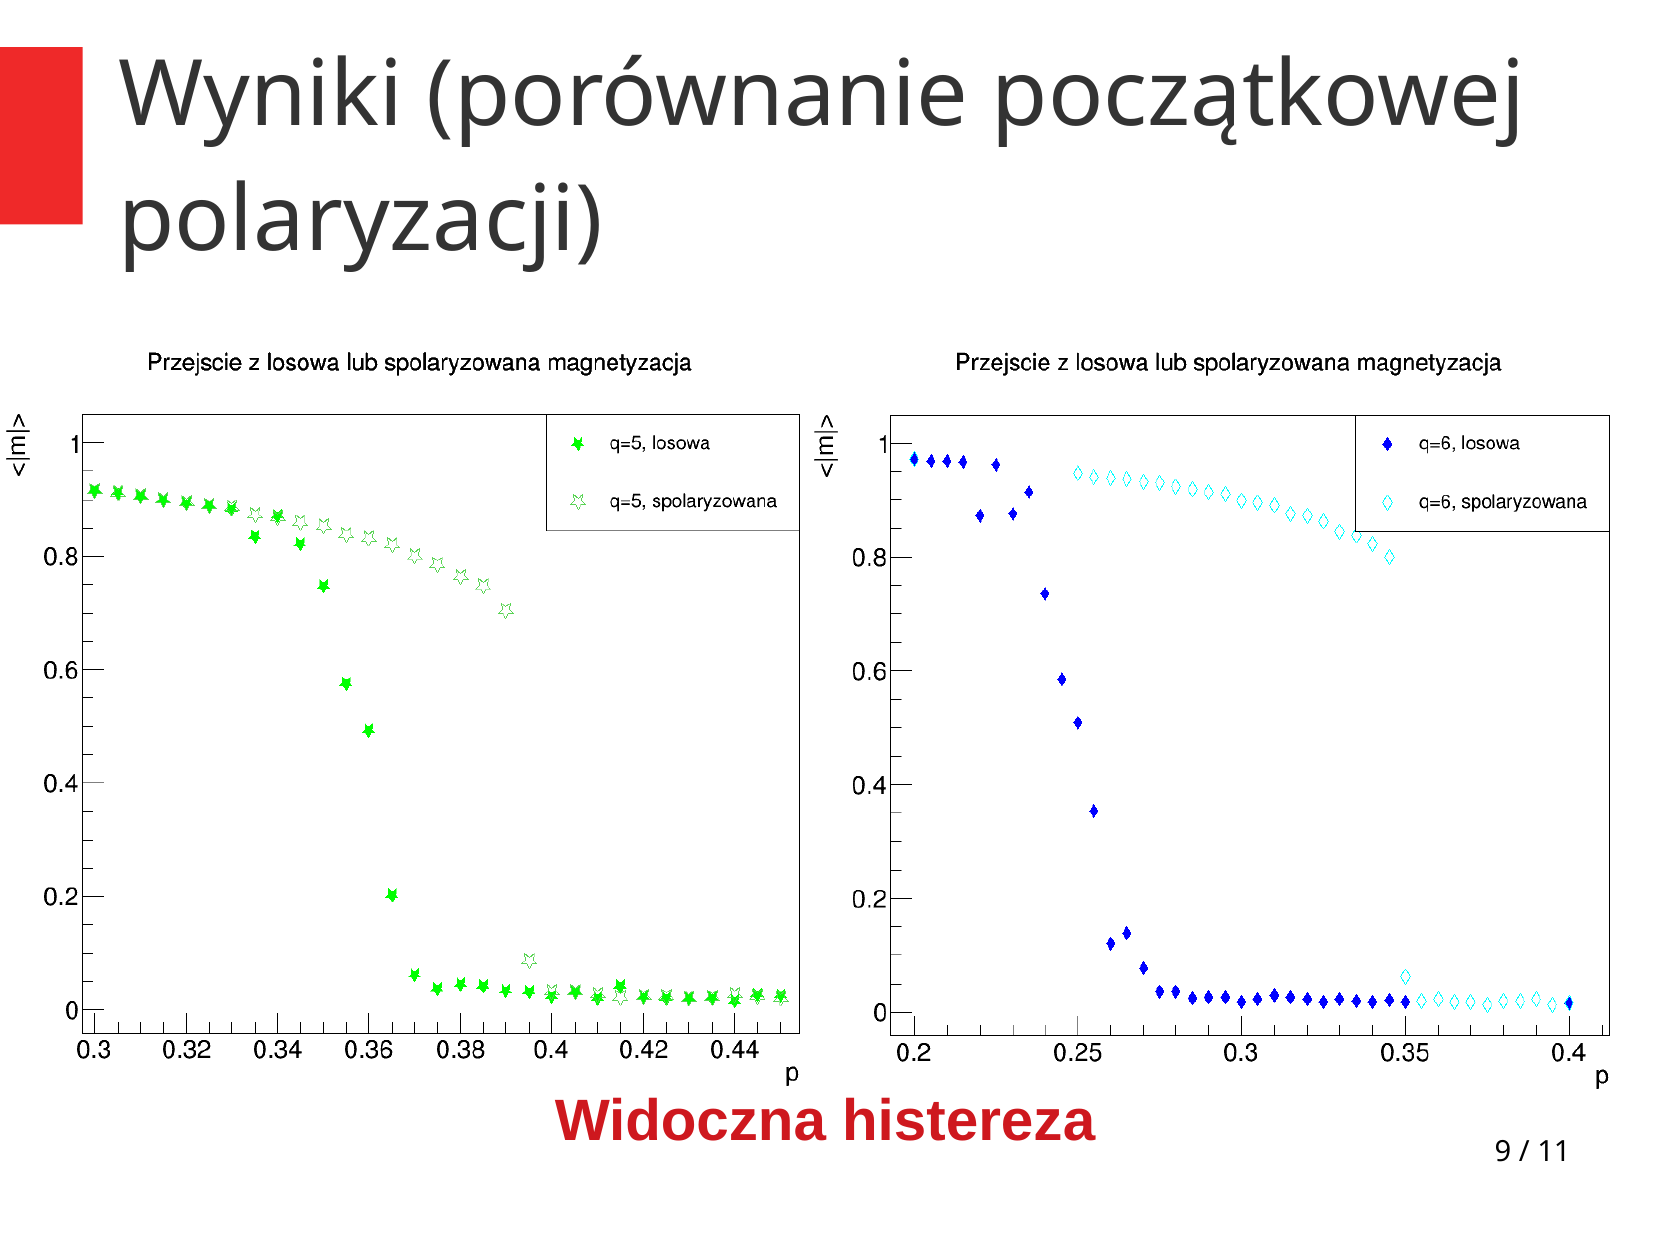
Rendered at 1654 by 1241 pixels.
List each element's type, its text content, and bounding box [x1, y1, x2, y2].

picture [0, 337, 1651, 1113]
text_box Widoczna histereza [540, 1080, 1186, 1225]
title Wyniki (porównanie początkowej polaryzacji) [118, 45, 1571, 260]
